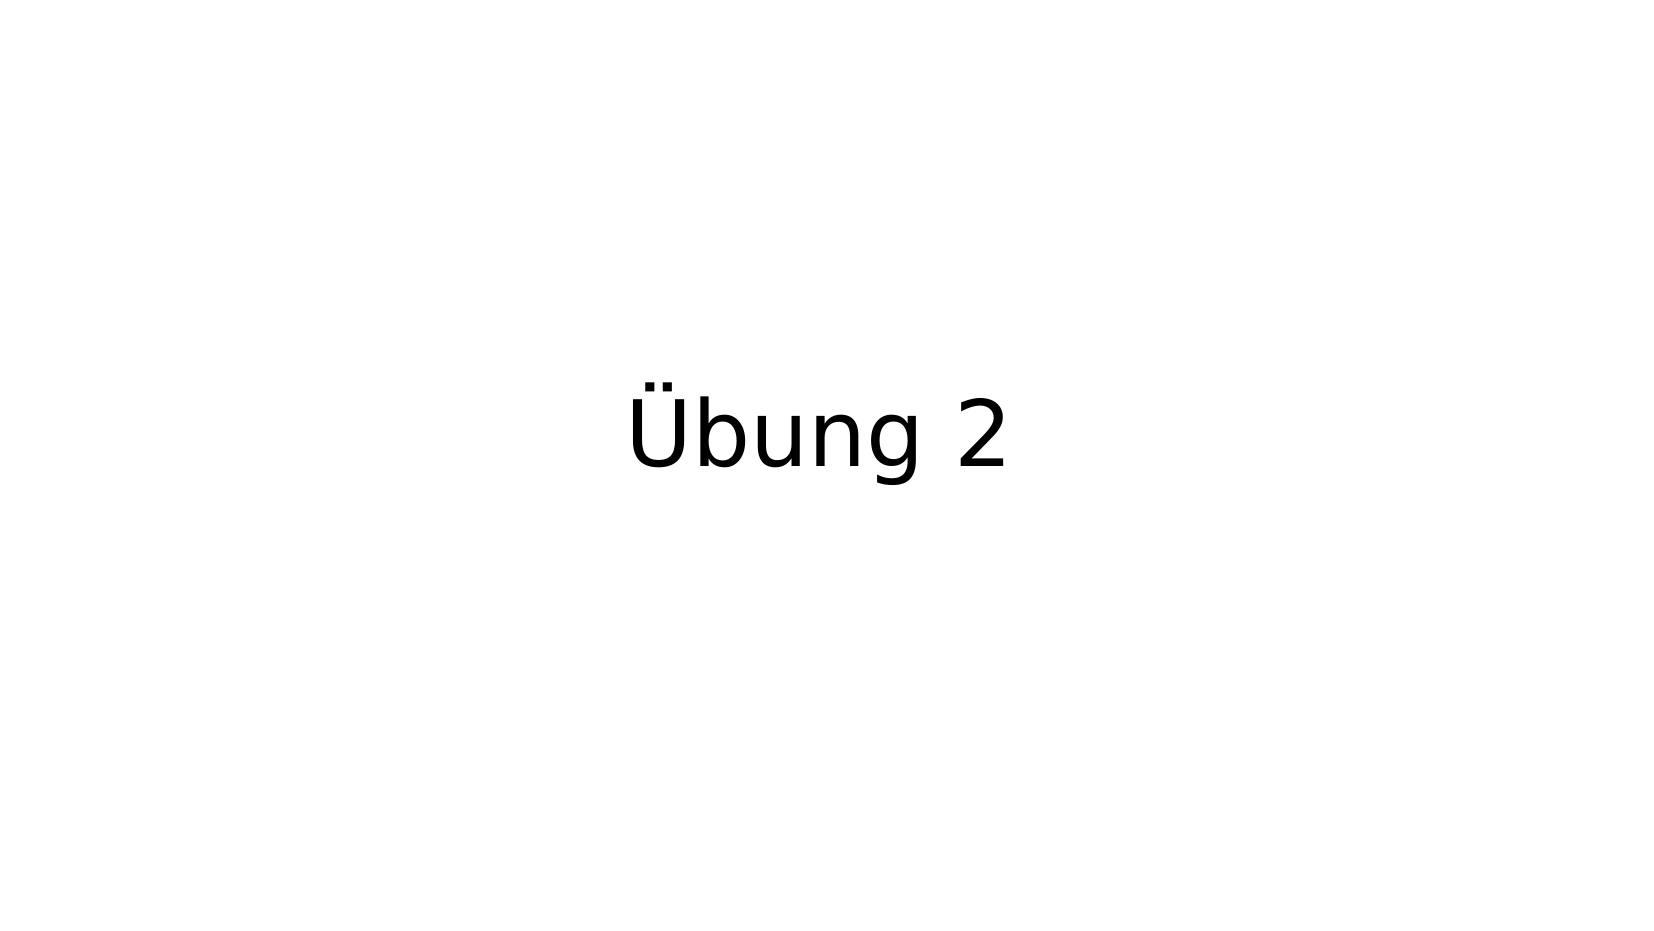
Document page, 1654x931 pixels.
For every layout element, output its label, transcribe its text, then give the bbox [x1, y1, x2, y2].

subtitle Übung 2 [75, 165, 1564, 705]
